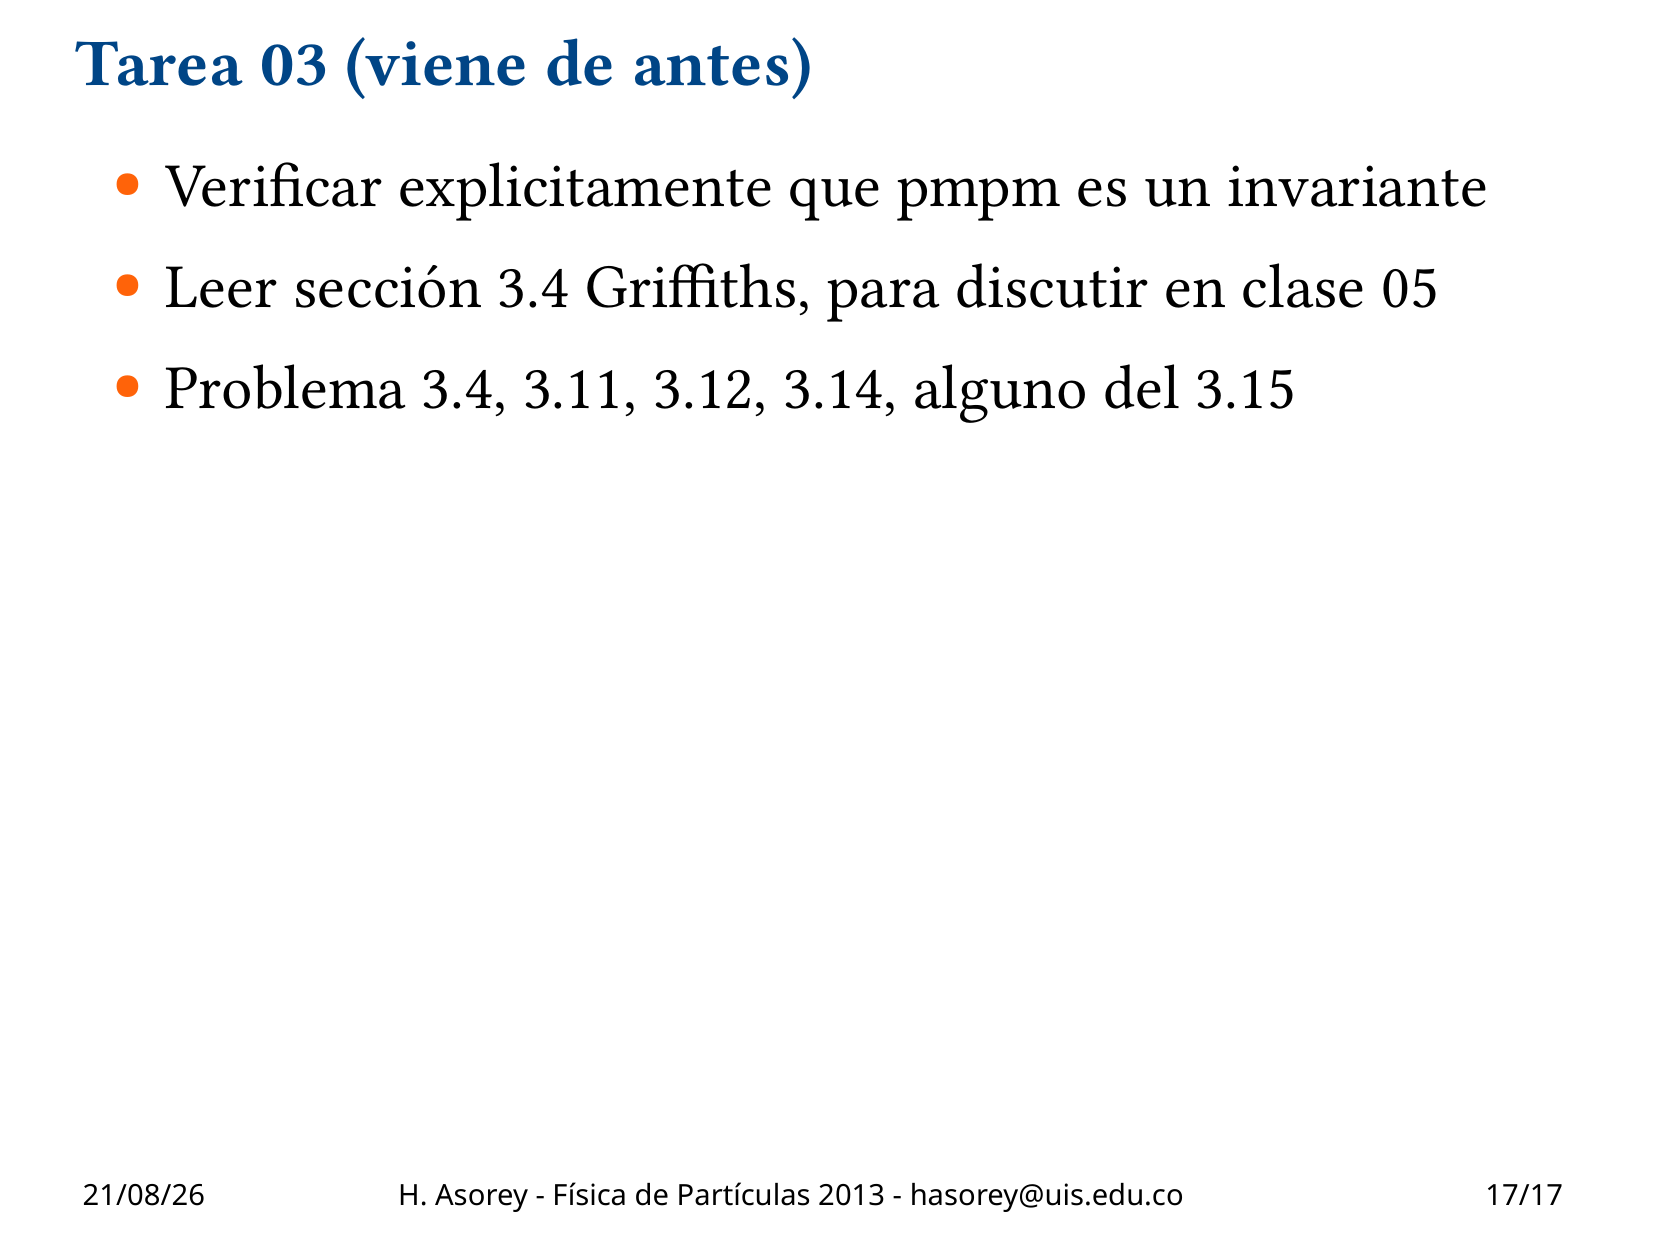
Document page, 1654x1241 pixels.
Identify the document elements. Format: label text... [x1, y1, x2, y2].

title Tarea 03 (viene de antes) [75, 13, 1564, 115]
list Verificar explicitamente que pmpm es un invariante Leer sección 3.4 Griffiths, para discutir en clase 05 Problema 3.4, 3.11, 3.12, 3.14, alguno del 3.15 [82, 150, 1571, 1156]
